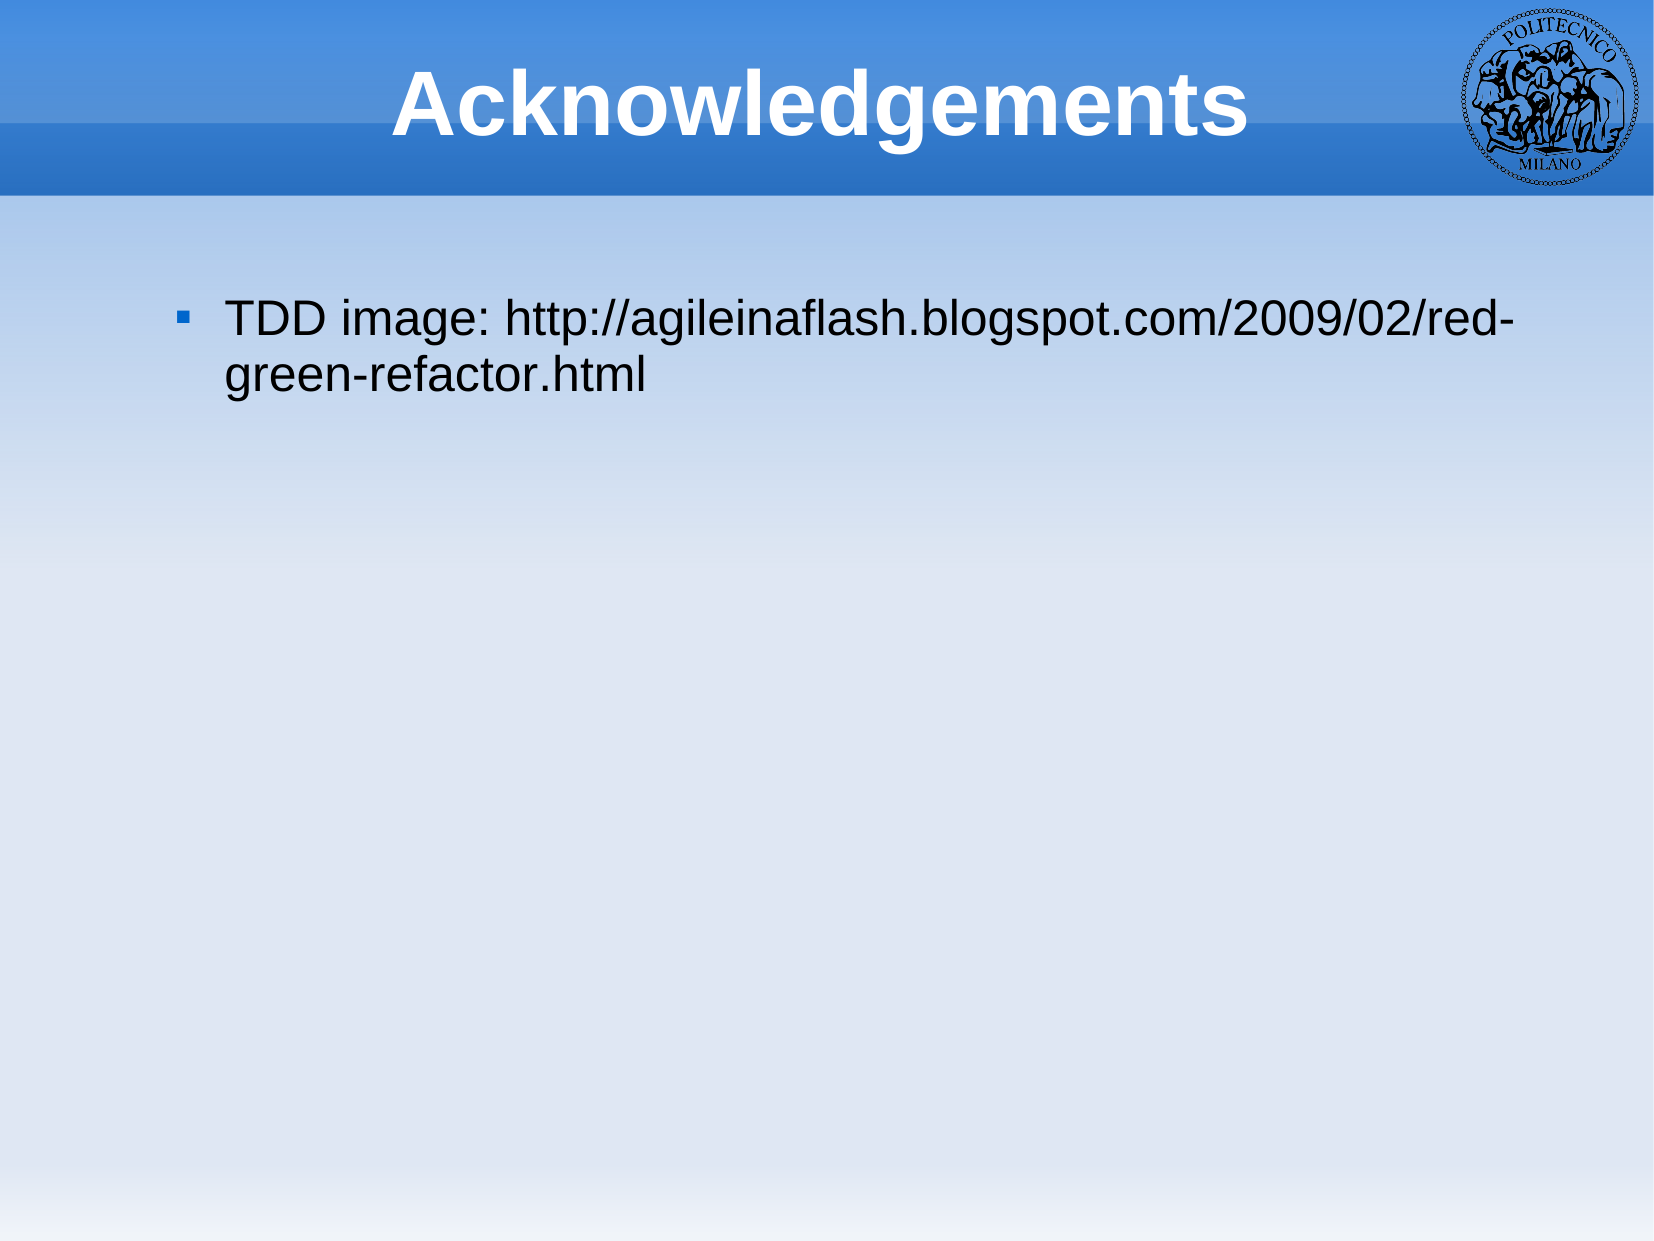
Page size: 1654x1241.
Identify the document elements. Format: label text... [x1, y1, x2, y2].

list TDD image: http://agileinaflash.blogspot.com/2009/02/red-green-refactor.html [82, 290, 1571, 1094]
title Acknowledgements [76, 0, 1565, 208]
picture [0, 0, 1654, 1241]
